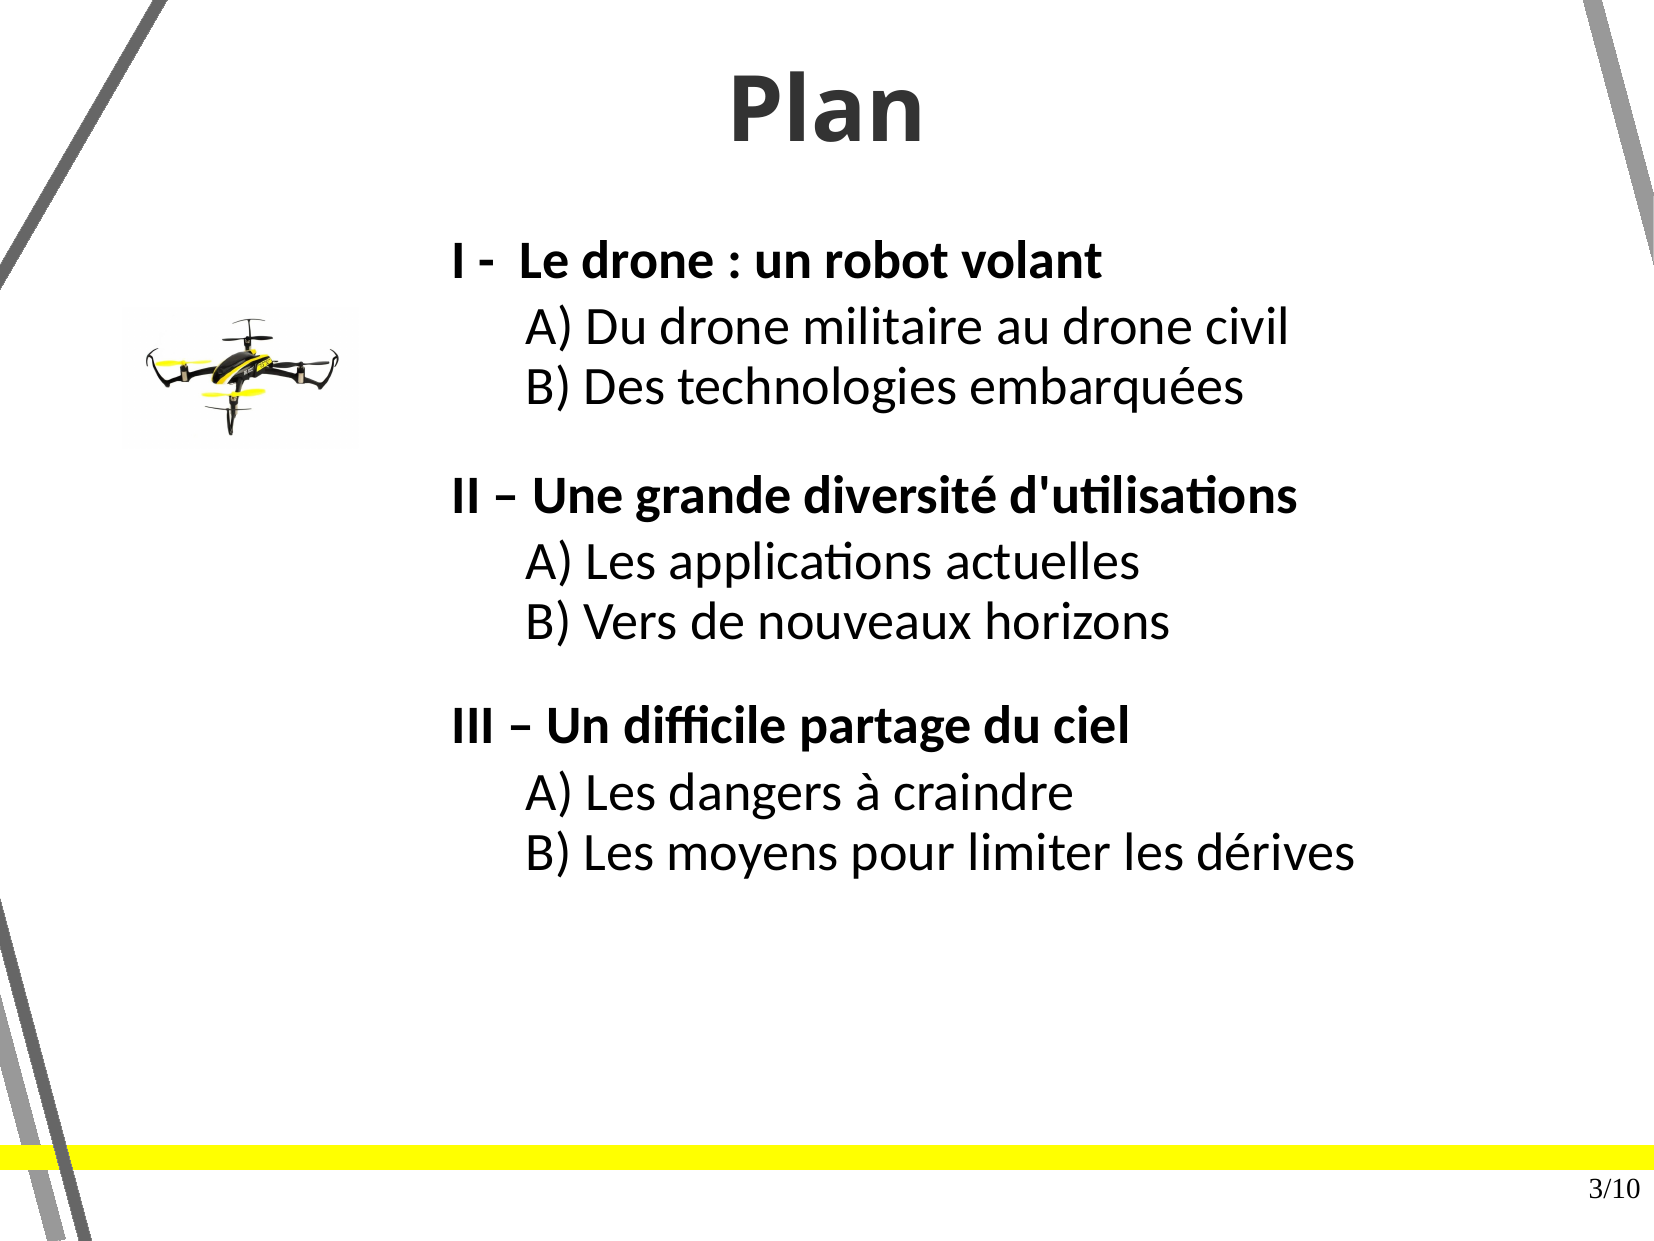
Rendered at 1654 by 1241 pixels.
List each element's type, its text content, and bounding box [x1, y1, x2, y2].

picture [122, 307, 359, 449]
text_box I - Le drone : un robot volant A) Du drone militaire au drone civil B) Des technologies embarquées II – Une grande diversité d'utilisations A) Les applications actuelles B) Vers de nouveaux horizons III – Un difficile partage du ciel A) Les dangers à craindre B) Les moyens pour limiter les dérives [437, 230, 1630, 1022]
title Plan [82, 2, 1571, 210]
